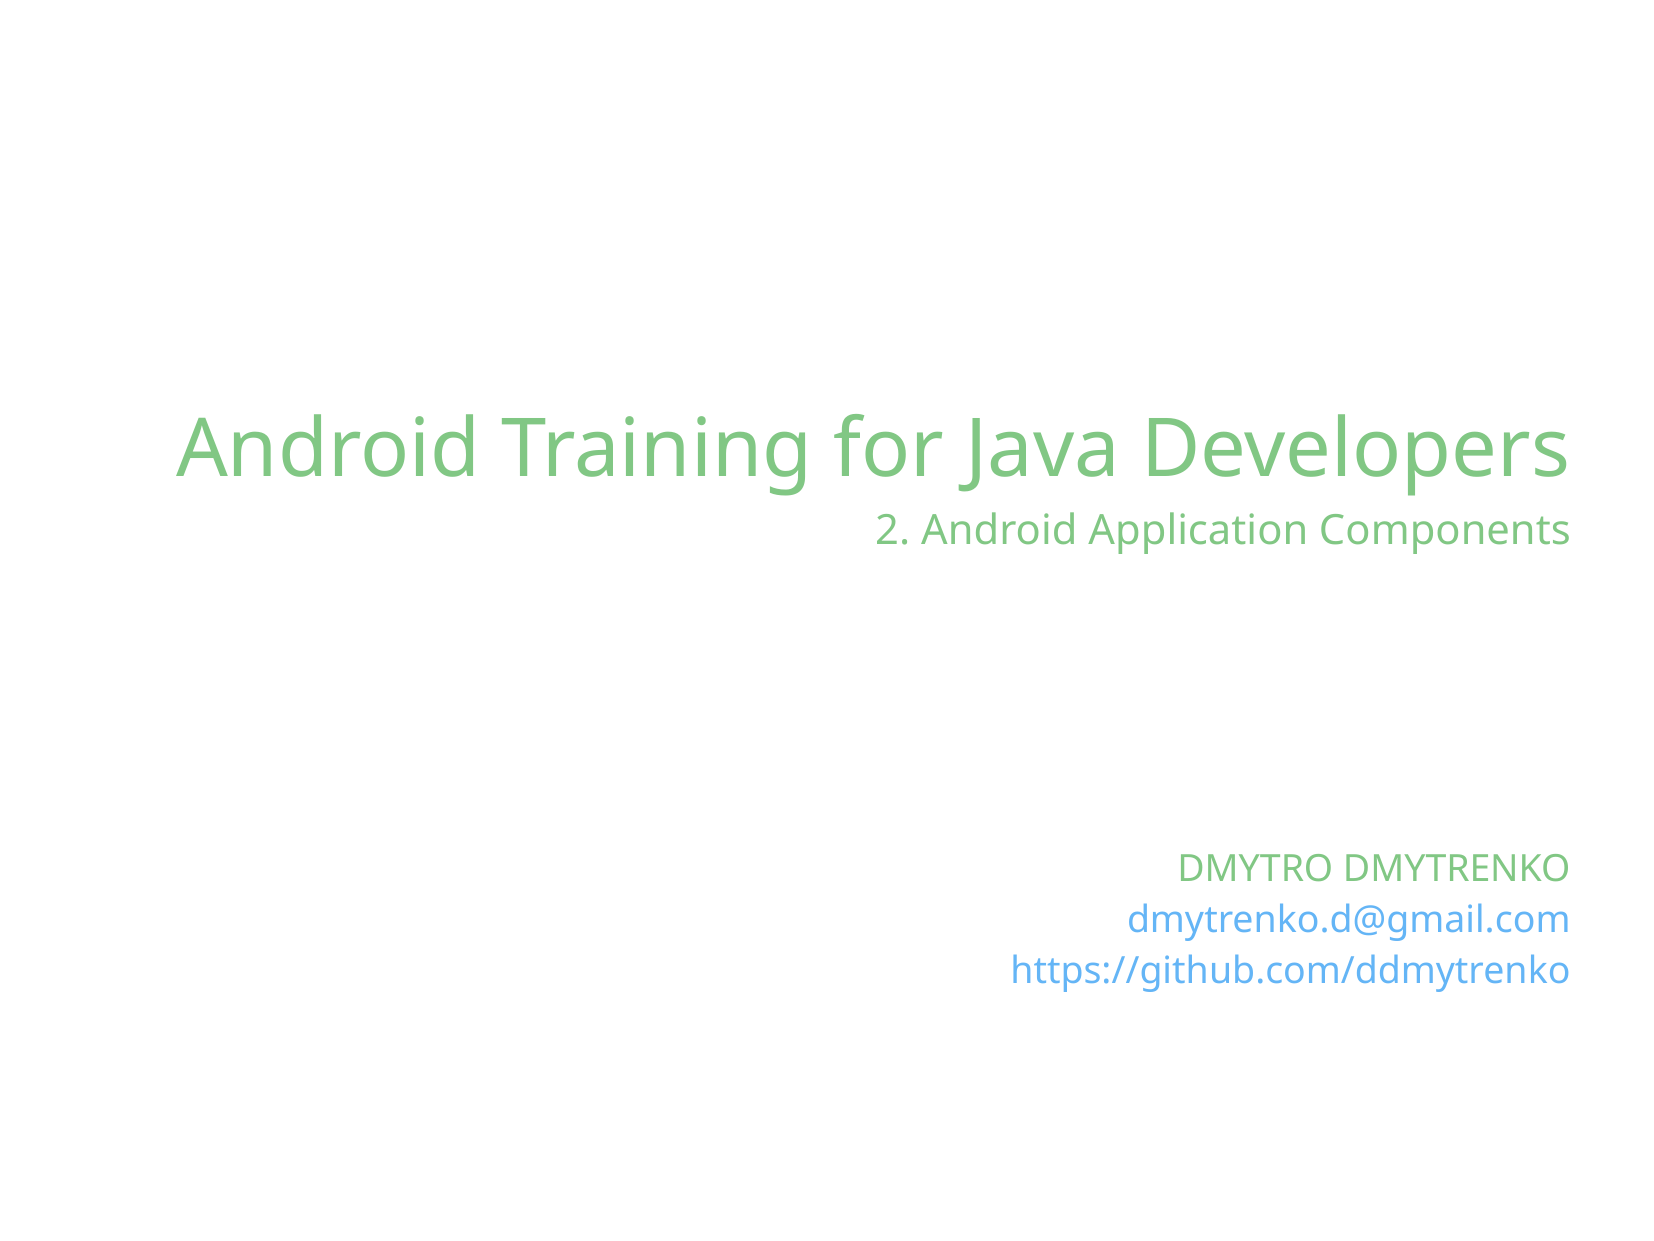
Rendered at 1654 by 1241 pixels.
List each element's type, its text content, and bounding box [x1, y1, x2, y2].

title Android Training for Java Developers 2. Android Application Components DMYTRO DMYTRENKO dmytrenko.d@gmail.com https://github.com/ddmytrenko [82, 238, 1571, 1146]
